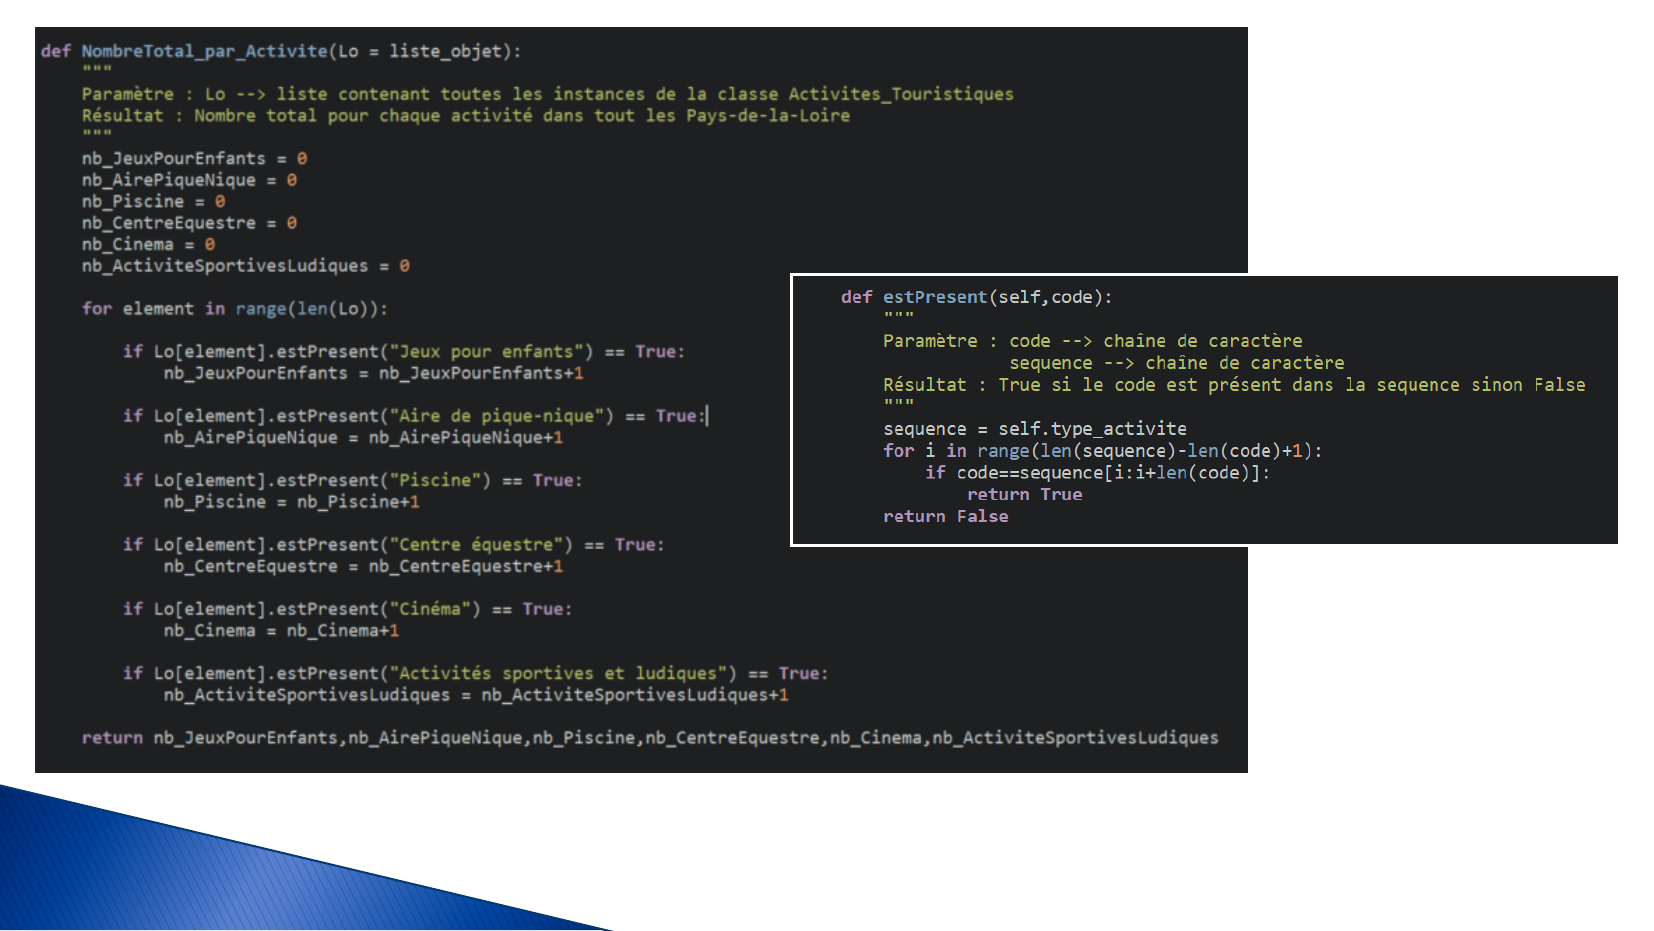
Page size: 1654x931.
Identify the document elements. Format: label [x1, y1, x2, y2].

picture [35, 27, 1248, 773]
picture [793, 275, 1619, 544]
picture [0, 787, 600, 931]
